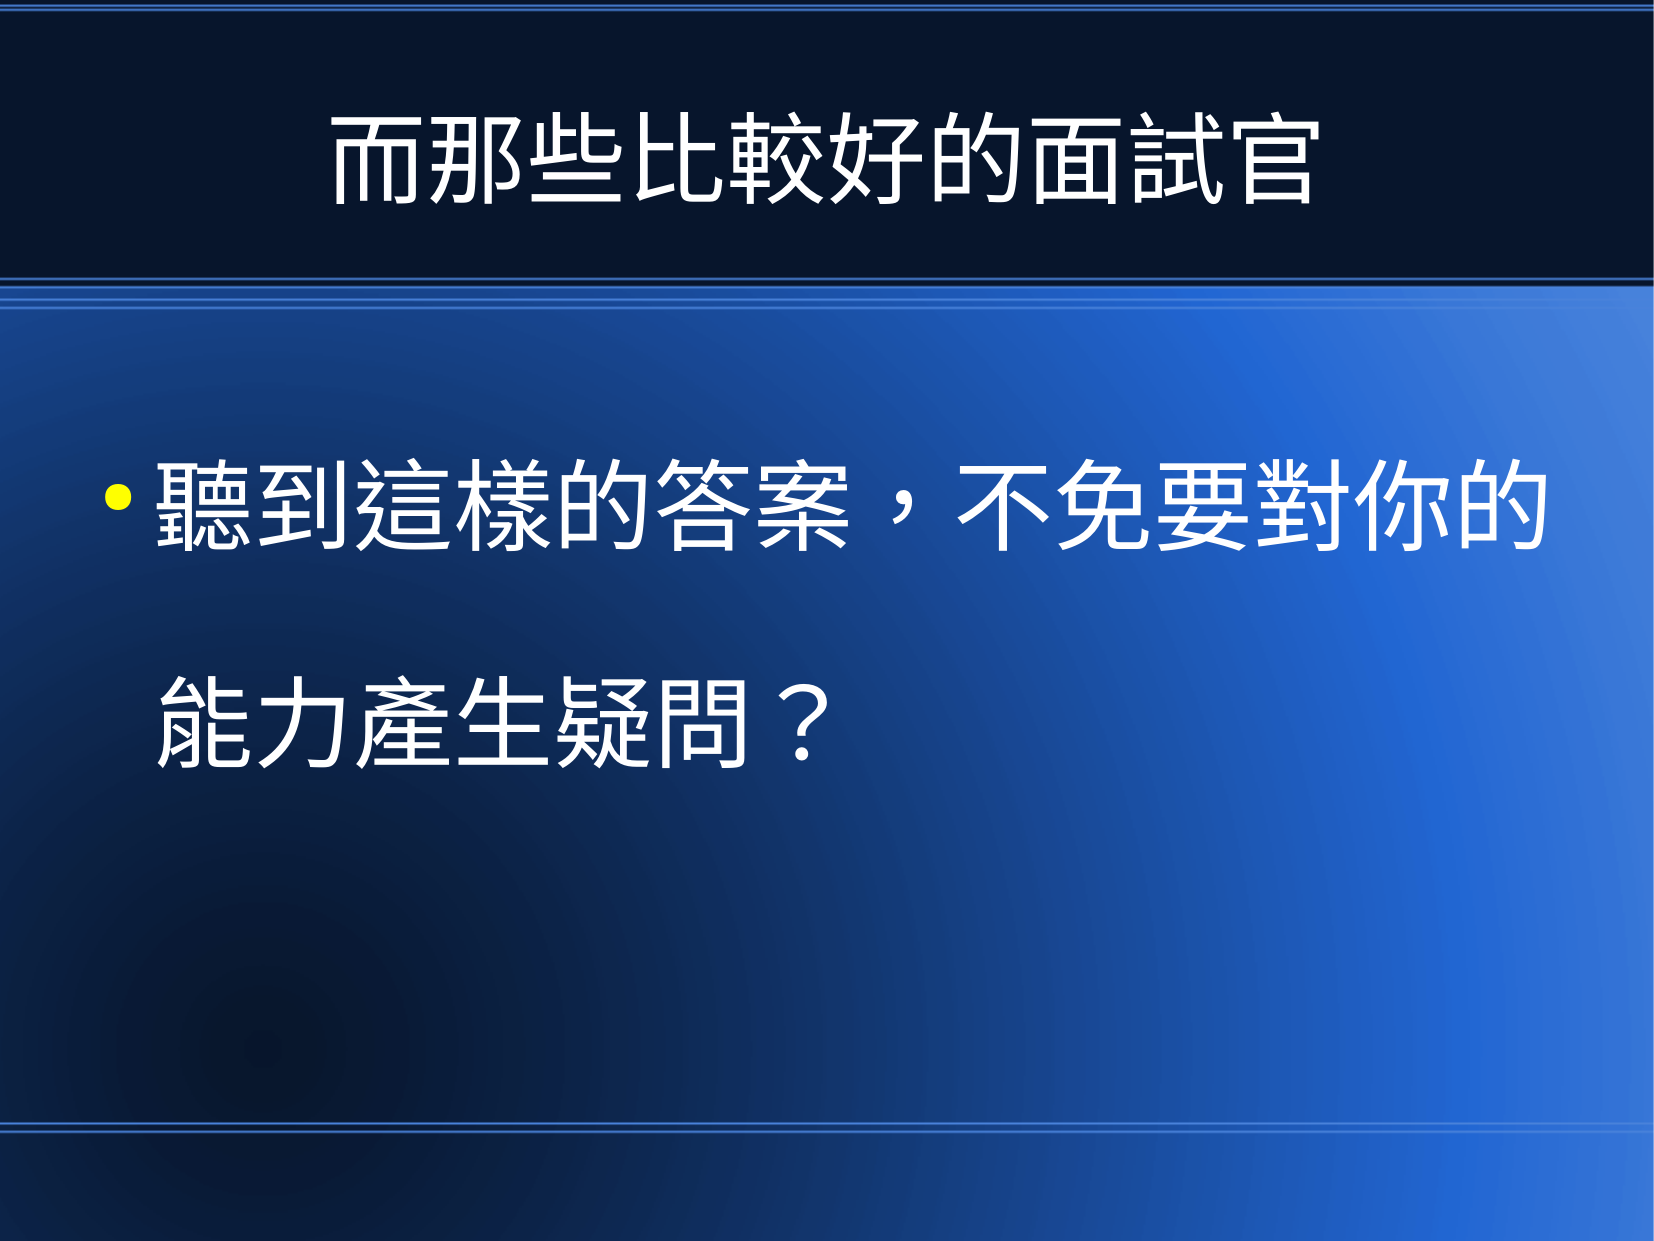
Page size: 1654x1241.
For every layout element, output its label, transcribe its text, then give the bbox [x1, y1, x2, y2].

picture [0, 0, 1654, 1241]
title 而那些比較好的面試官 [82, 49, 1571, 257]
list 聽到這樣的答案，不免要對你的能力產生疑問？ [82, 355, 1571, 1241]
